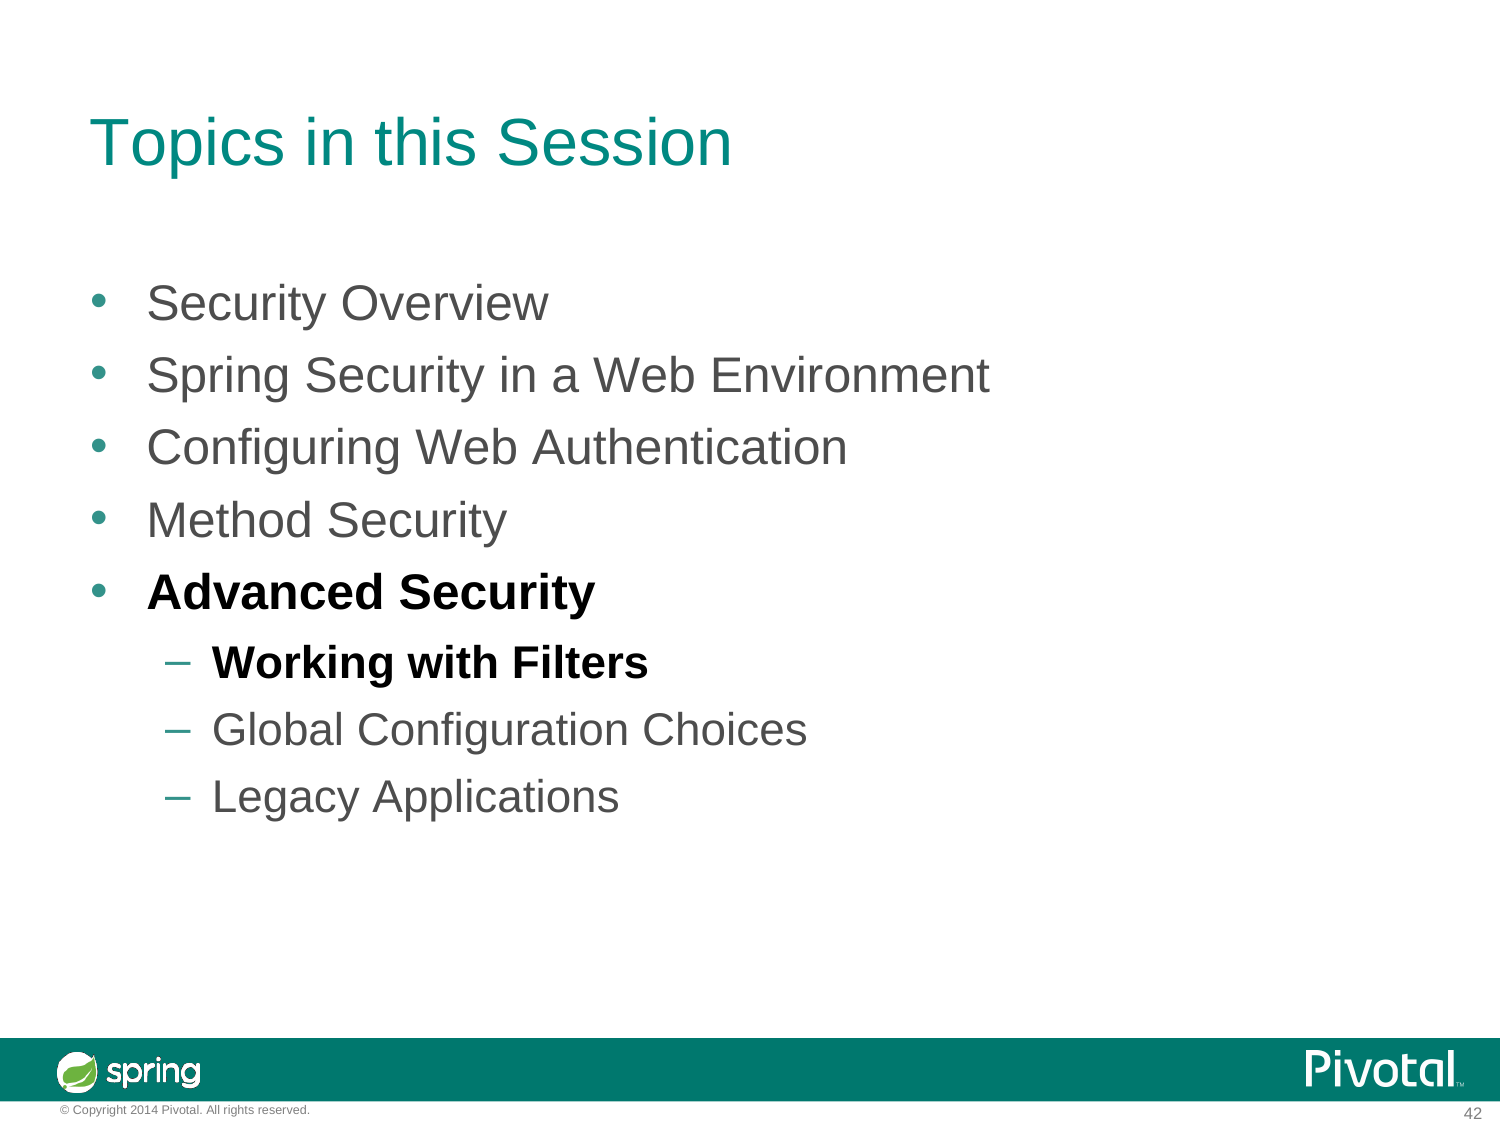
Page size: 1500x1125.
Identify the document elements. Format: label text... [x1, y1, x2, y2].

list Security Overview Spring Security in a Web Environment Configuring Web Authentication Method Security Advanced Security Working with Filters Global Configuration Choices Legacy Applications [75, 262, 1426, 1005]
picture [32, 1041, 210, 1103]
title Topics in this Session [75, 91, 1426, 187]
picture [1306, 1050, 1464, 1087]
